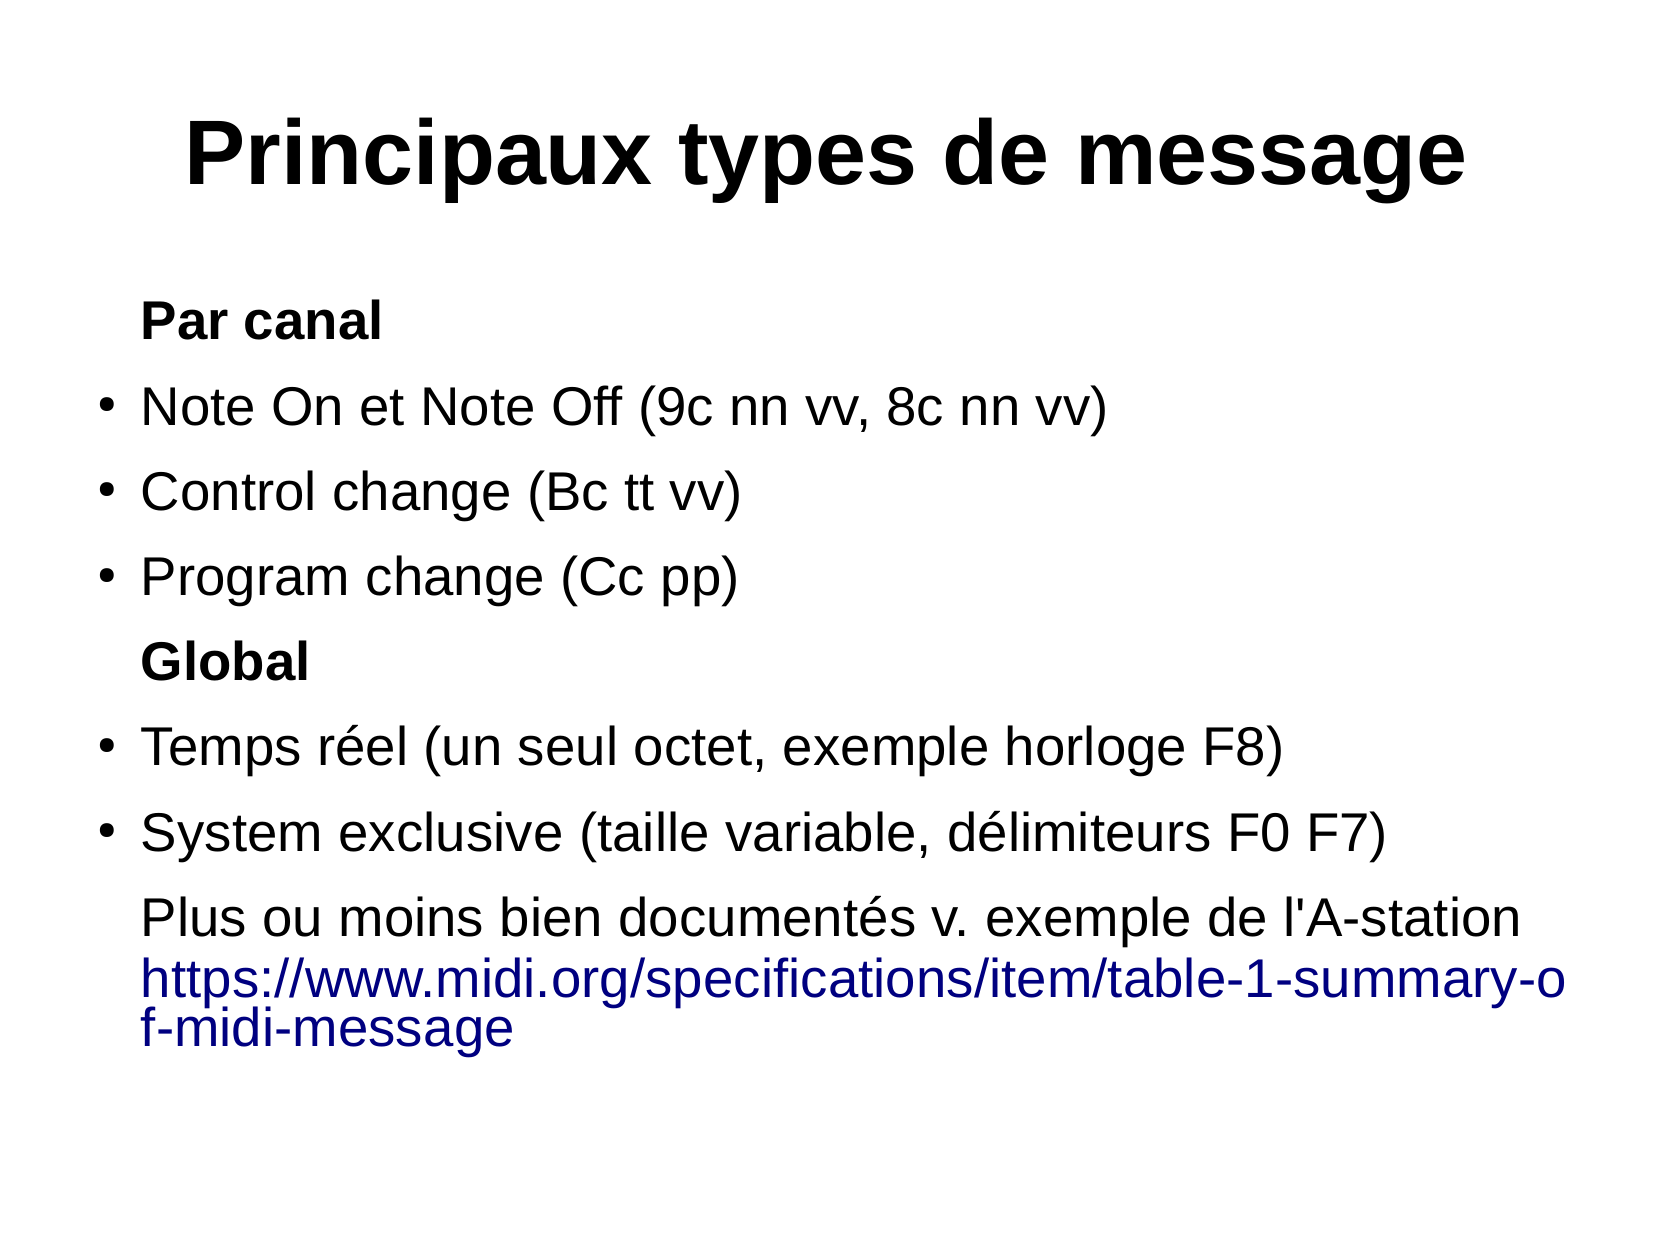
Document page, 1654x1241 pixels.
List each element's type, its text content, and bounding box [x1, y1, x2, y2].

title Principaux types de message [82, 49, 1571, 257]
list Par canal Note On et Note Off (9c nn vv, 8c nn vv) Control change (Bc tt vv) Program change (Cc pp) Global Temps réel (un seul octet, exemple horloge F8) System exclusive (taille variable, délimiteurs F0 F7) Plus ou moins bien documentés v. exemple de l'A-stationhttps://www.midi.org/specifications/item/table-1-summary-of-midi-message [82, 290, 1571, 1010]
